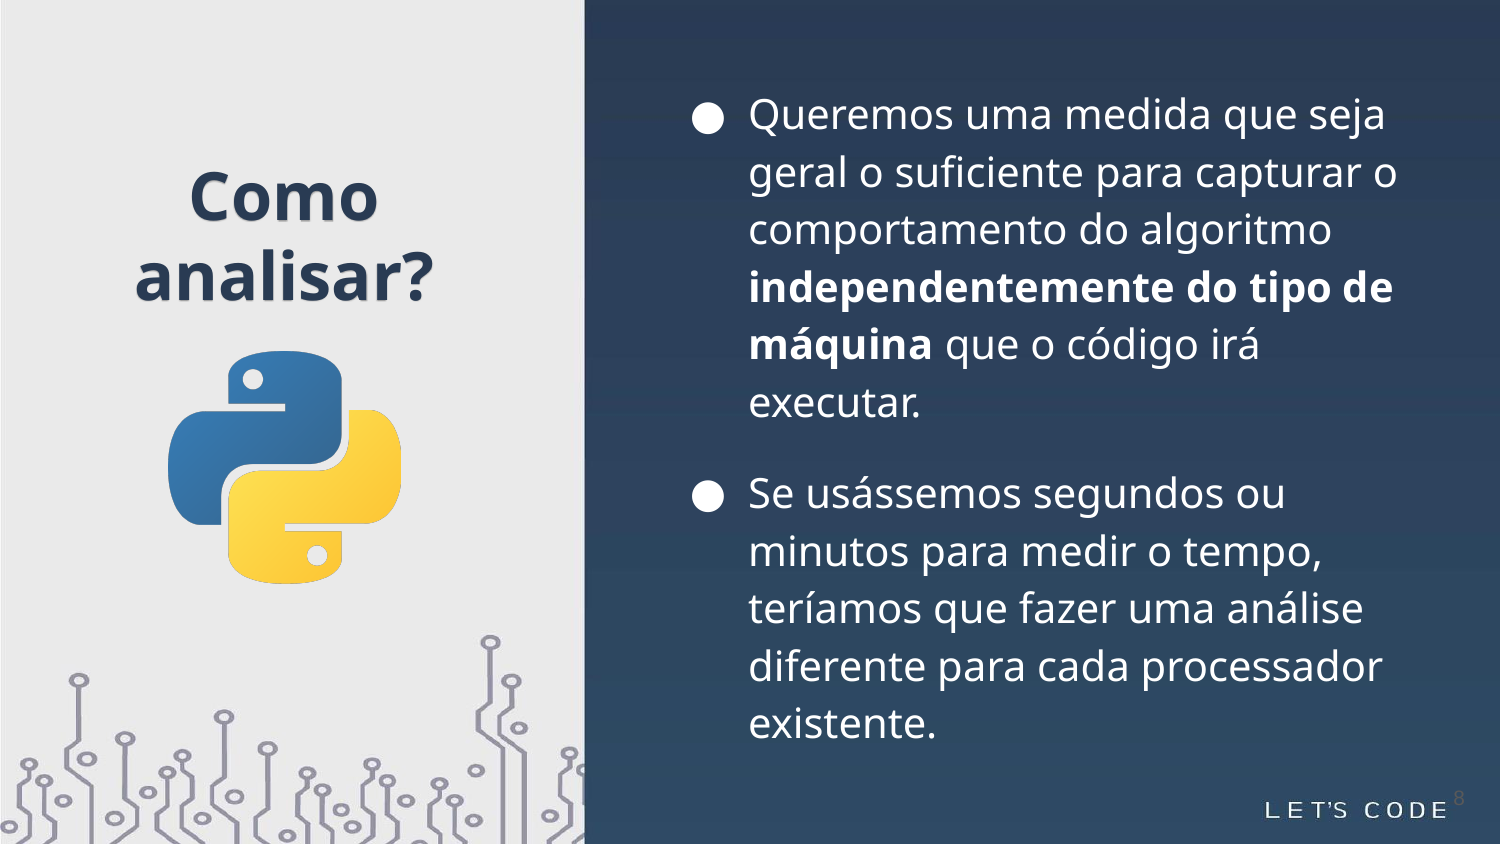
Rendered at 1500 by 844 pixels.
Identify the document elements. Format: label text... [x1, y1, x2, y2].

text_box Se usássemos segundos ou minutos para medir o tempo, teríamos que fazer uma análise diferente para cada processador existente. [658, 561, 1419, 645]
text_box Queremos uma medida que seja geral o suficiente para capturar o comportamento do algoritmo independentemente do tipo de máquina que o código irá executar. [658, 211, 1434, 295]
picture [0, 0, 1500, 844]
text_box Como analisar? [63, 138, 506, 223]
slide_number <number> [1389, 764, 1480, 830]
